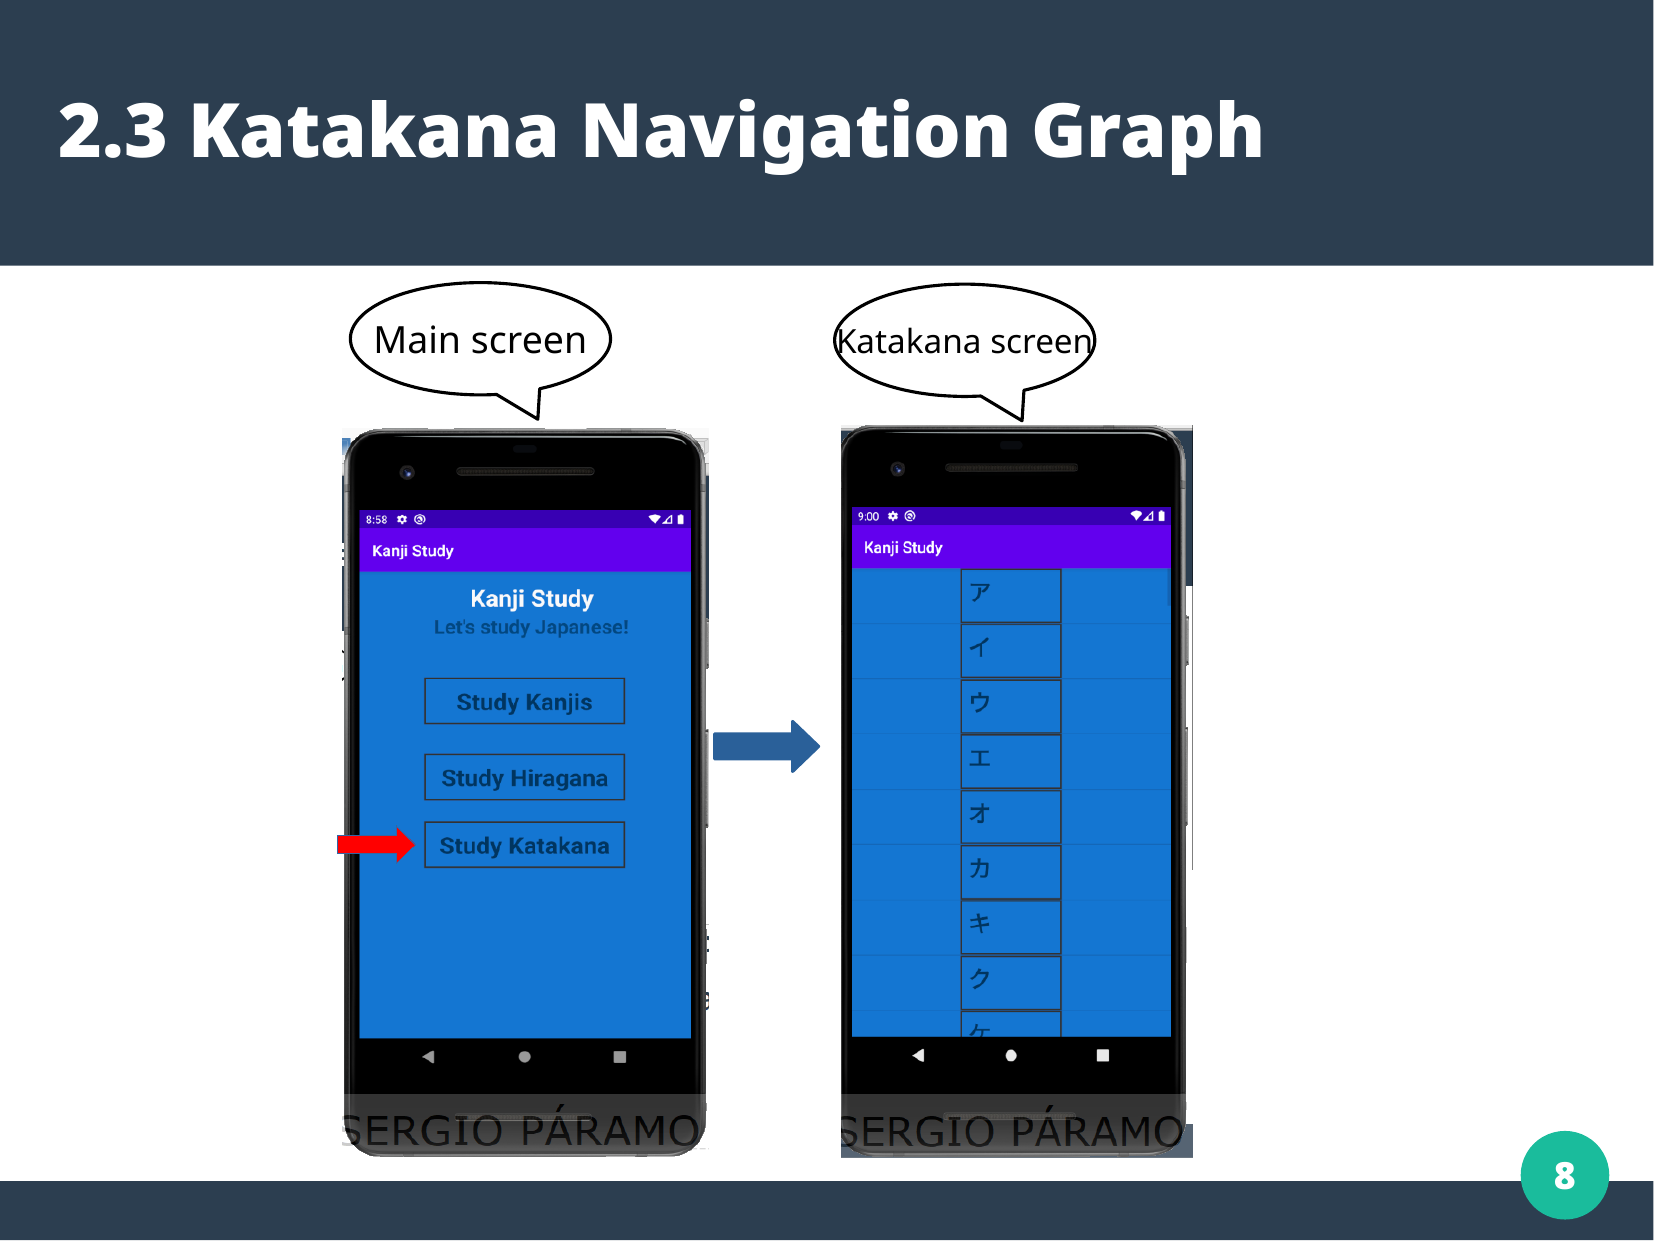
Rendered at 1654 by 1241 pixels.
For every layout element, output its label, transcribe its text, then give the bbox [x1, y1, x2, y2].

picture [841, 425, 1193, 1158]
text_box Main screen [350, 282, 611, 420]
title 2.3 Katakana Navigation Graph [59, 49, 1595, 207]
text_box [337, 825, 416, 864]
text_box [714, 721, 819, 772]
text_box Katakana screen [834, 284, 1095, 421]
picture [342, 428, 709, 1157]
